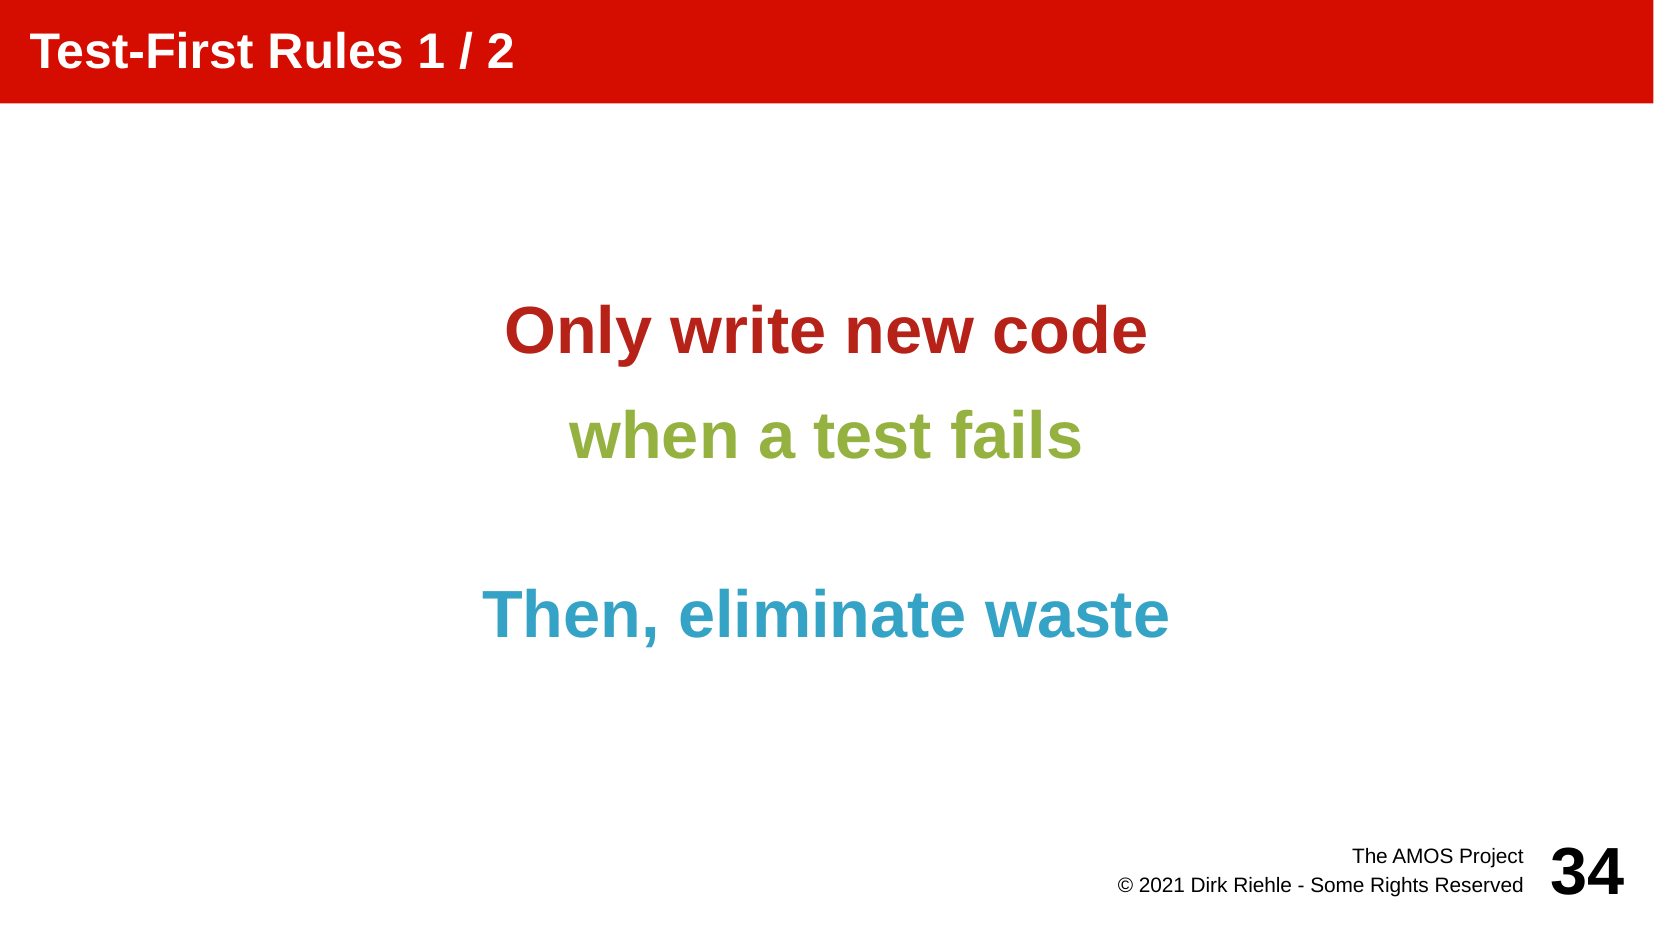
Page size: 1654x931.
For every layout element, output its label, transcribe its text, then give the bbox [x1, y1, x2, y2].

subtitle Only write new code when a test fails Then, eliminate waste [29, 132, 1625, 813]
title Test-First Rules 1 / 2 [0, 0, 1654, 104]
